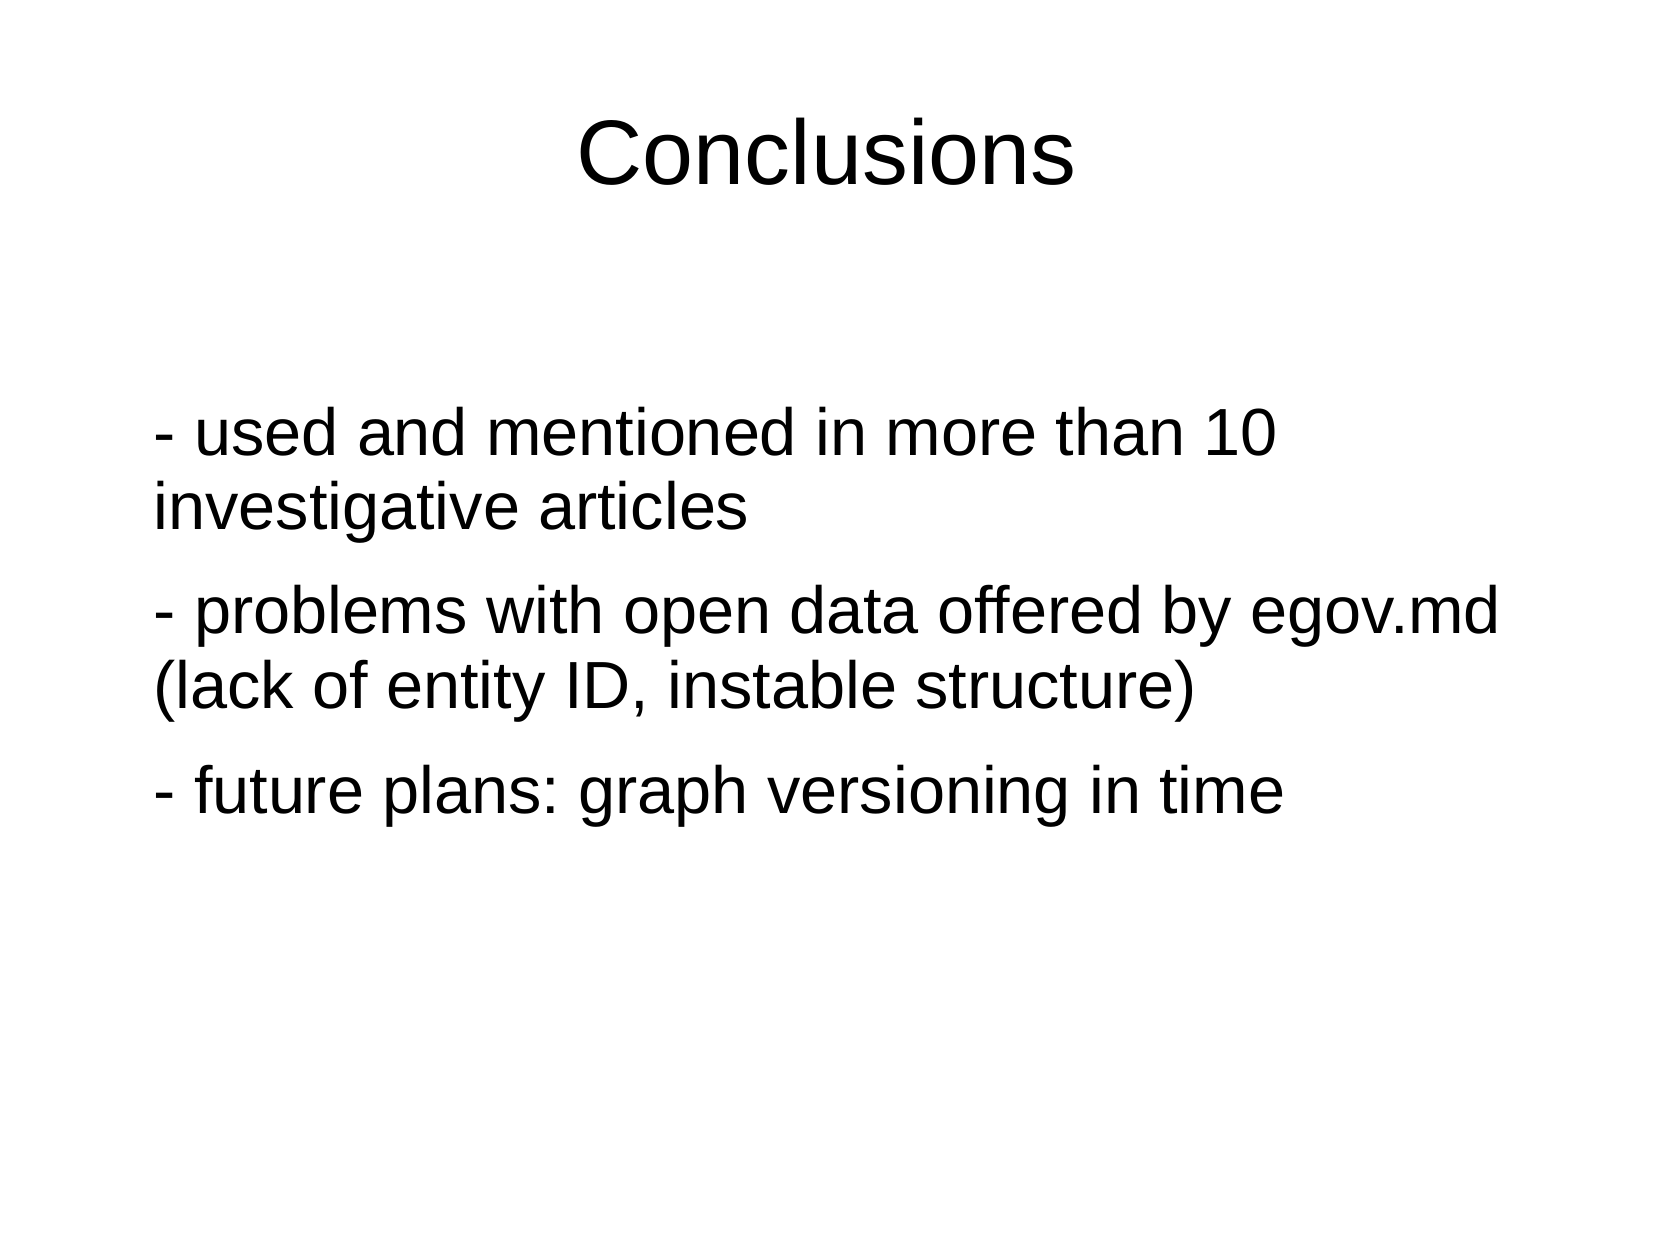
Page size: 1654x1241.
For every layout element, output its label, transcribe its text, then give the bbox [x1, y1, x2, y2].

title Conclusions [82, 49, 1571, 257]
list - used and mentioned in more than 10 investigative articles - problems with open data offered by egov.md (lack of entity ID, instable structure) - future plans: graph versioning in time [82, 290, 1571, 1010]
